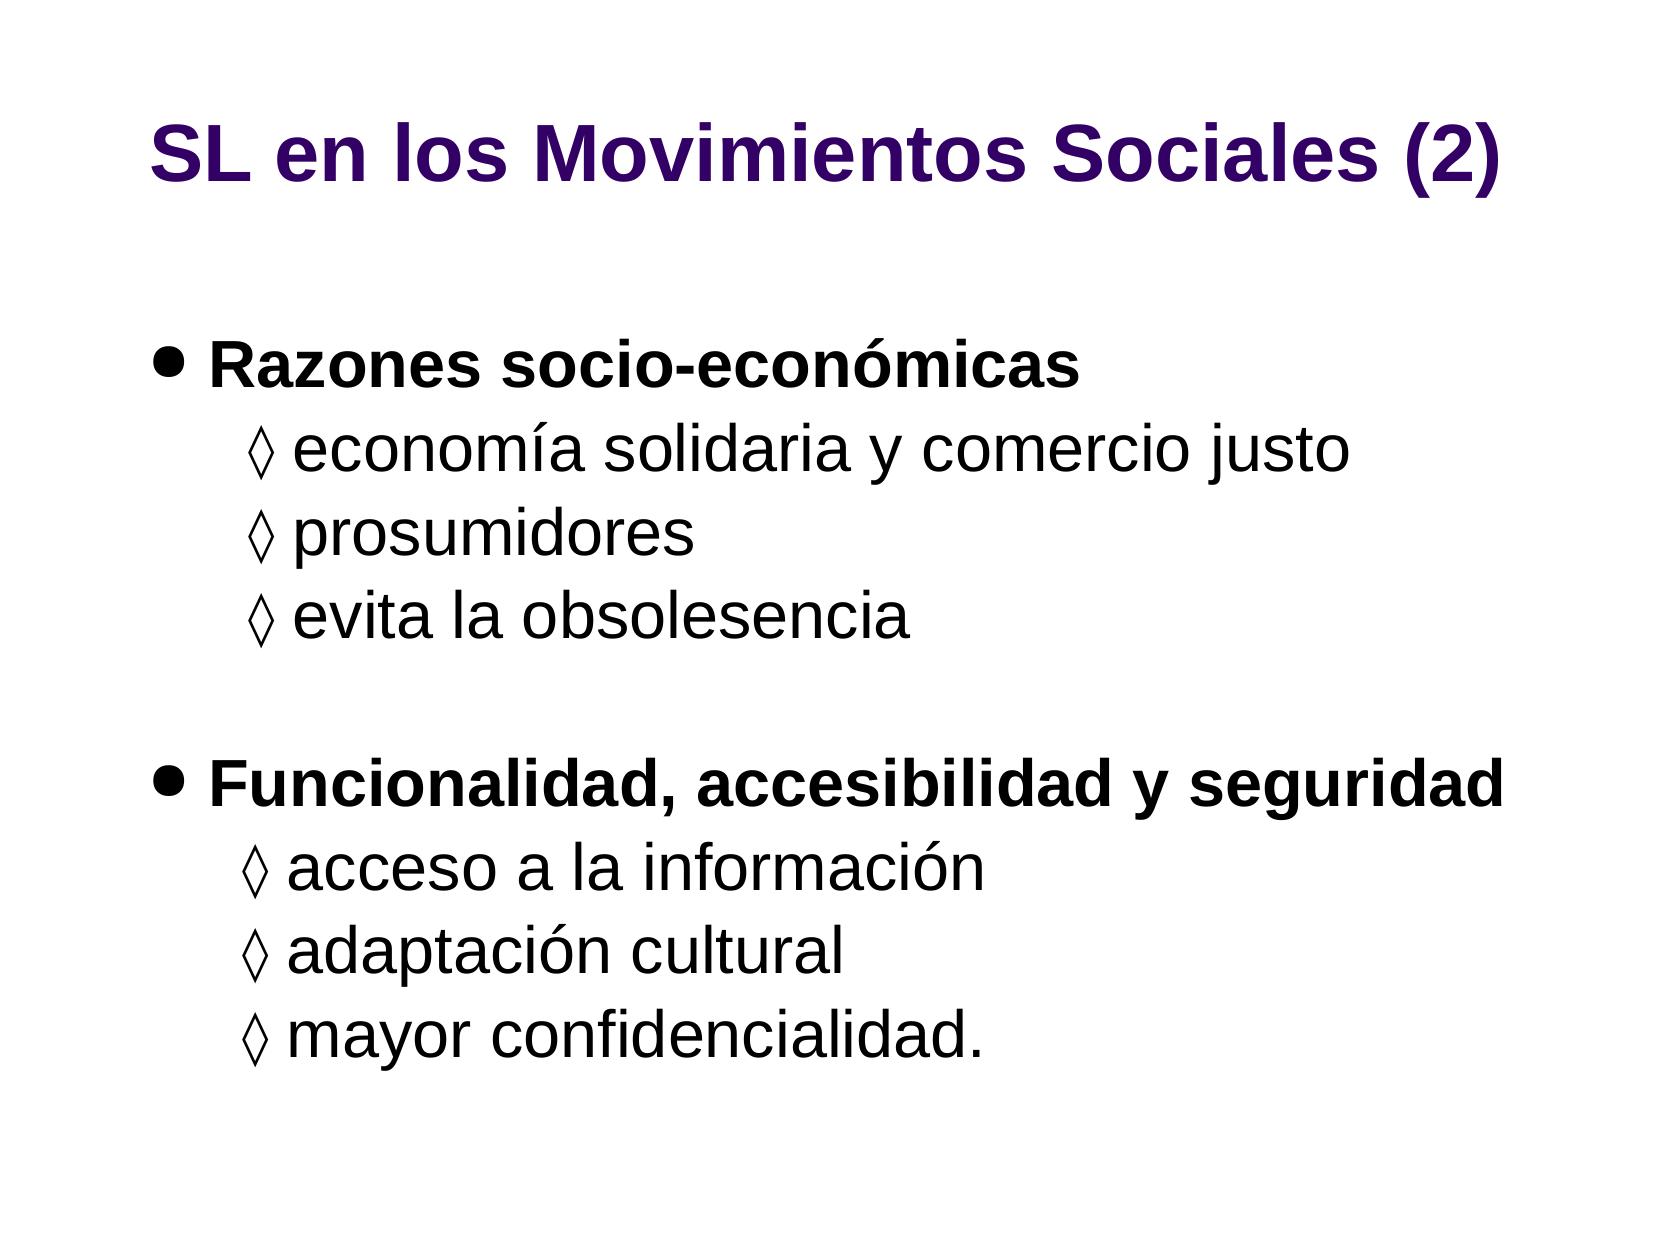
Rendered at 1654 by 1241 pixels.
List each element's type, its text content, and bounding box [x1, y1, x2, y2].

subtitle Razones socio-económicas economía solidaria y comercio justo prosumidores evita la obsolesencia Funcionalidad, accesibilidad y seguridad acceso a la información adaptación cultural mayor confidencialidad. [82, 228, 1570, 1171]
title SL en los Movimientos Sociales (2) [82, 49, 1571, 257]
